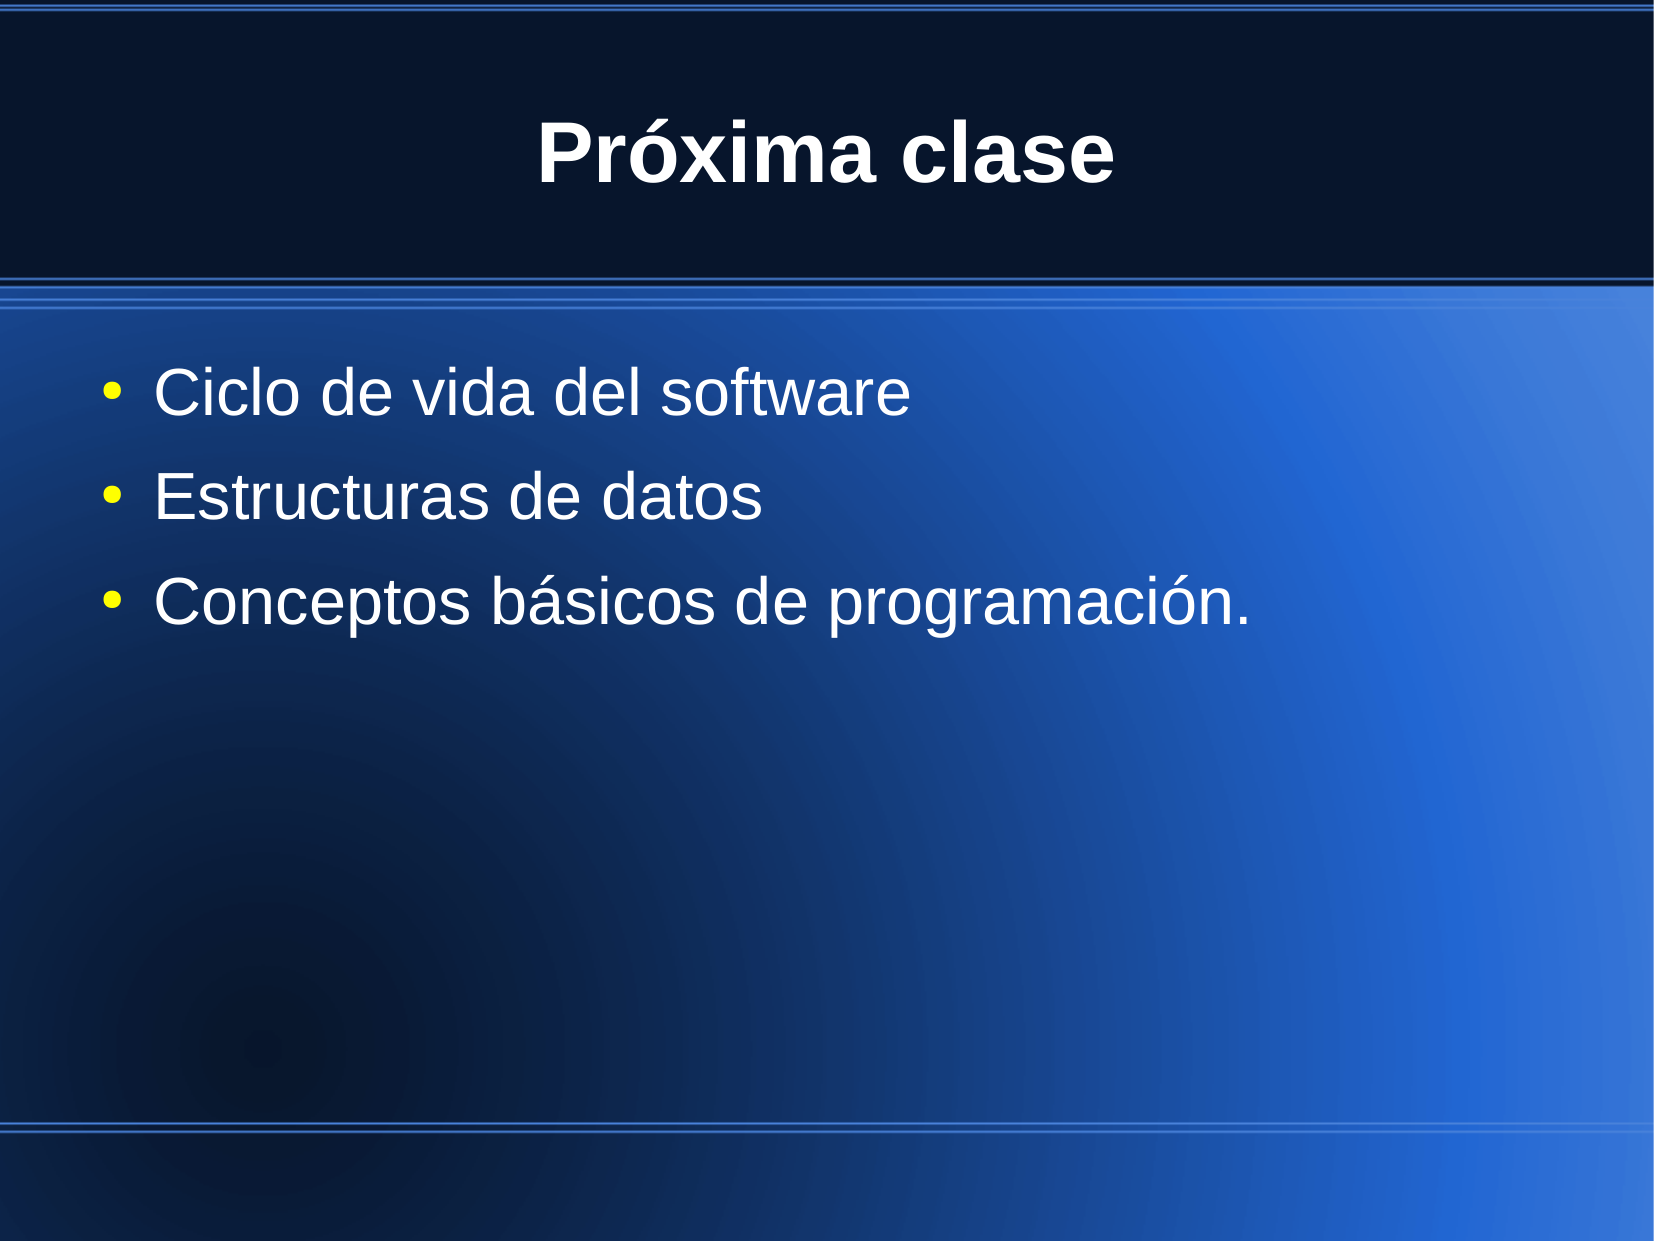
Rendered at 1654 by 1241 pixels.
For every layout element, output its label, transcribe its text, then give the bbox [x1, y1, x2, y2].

list Ciclo de vida del software Estructuras de datos Conceptos básicos de programación. [82, 355, 1571, 1075]
title Próxima clase [82, 49, 1571, 257]
picture [0, 0, 1654, 1241]
